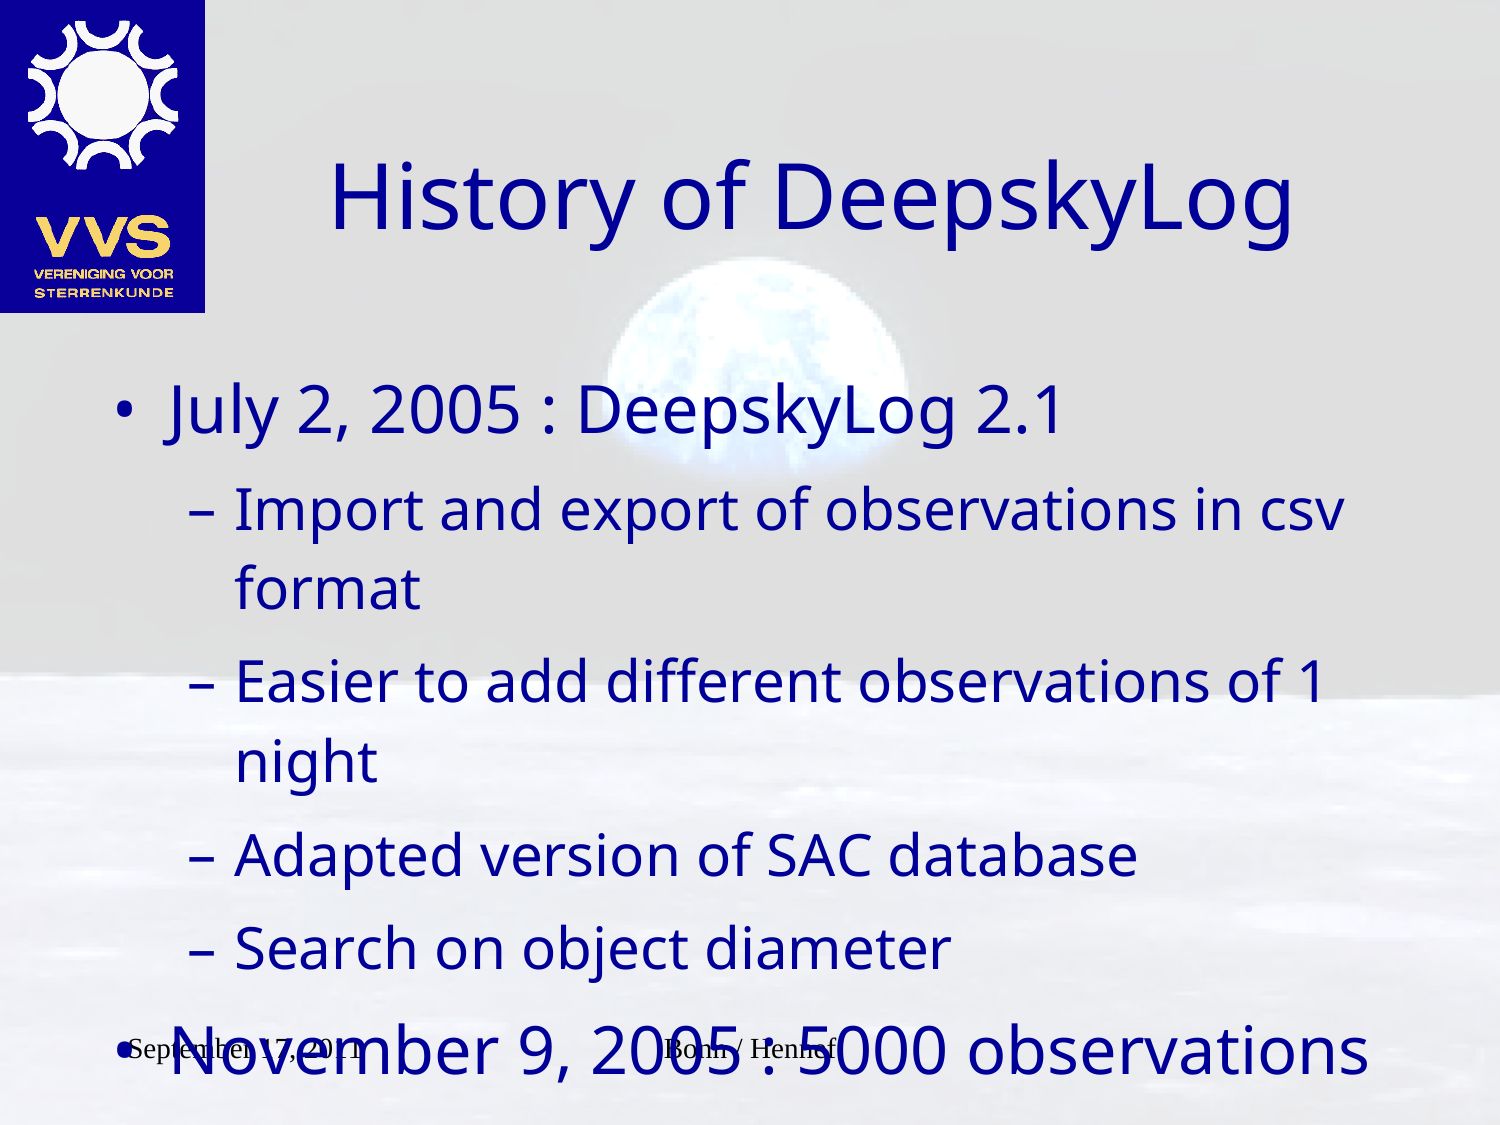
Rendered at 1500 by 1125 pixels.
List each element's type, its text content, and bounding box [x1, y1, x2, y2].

title History of DeepskyLog [237, 76, 1388, 312]
list July 2, 2005 : DeepskyLog 2.1 Import and export of observations in csv format Easier to add different observations of 1 night Adapted version of SAC database Search on object diameter November 9, 2005 : 5000 observations [112, 362, 1388, 1001]
picture [0, 0, 205, 313]
